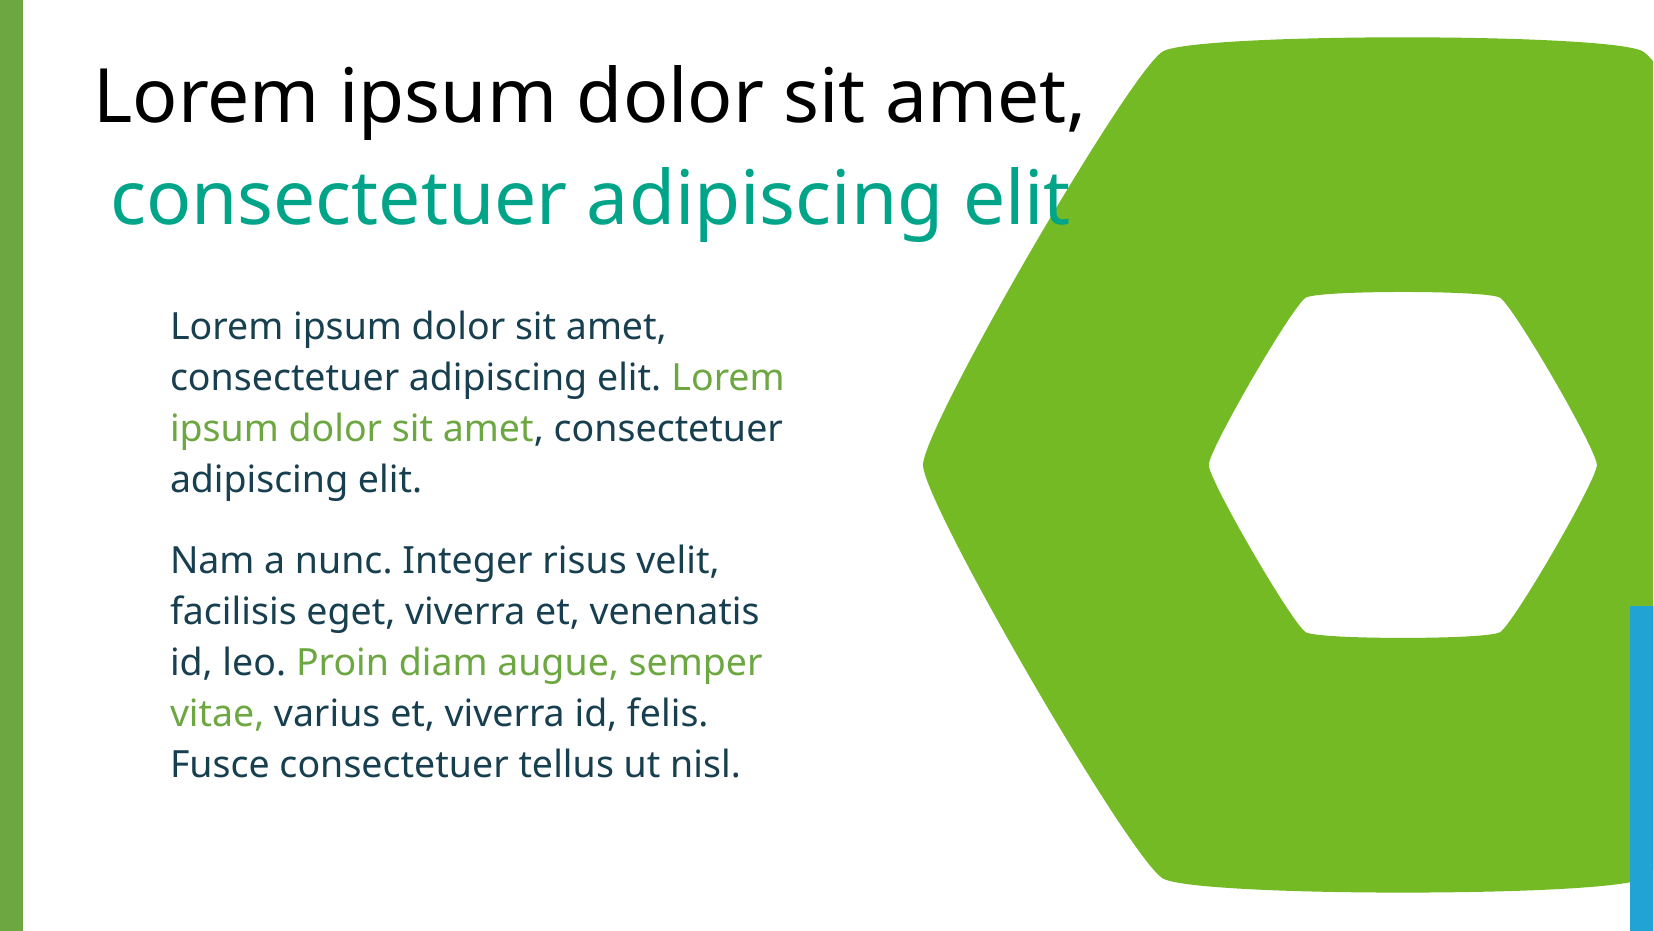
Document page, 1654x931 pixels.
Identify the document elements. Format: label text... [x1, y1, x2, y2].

list Lorem ipsum dolor sit amet, consectetuer adipiscing elit. Lorem ipsum dolor sit amet, consectetuer adipiscing elit. Nam a nunc. Integer risus velit, facilisis eget, viverra et, venenatis id, leo. Proin diam augue, semper vitae, varius et, viverra id, felis. Fusce consectetuer tellus ut nisl. [99, 299, 805, 870]
text_box [923, 37, 1654, 893]
title Lorem ipsum dolor sit amet, consectetuer adipiscing elit [82, 50, 1099, 239]
